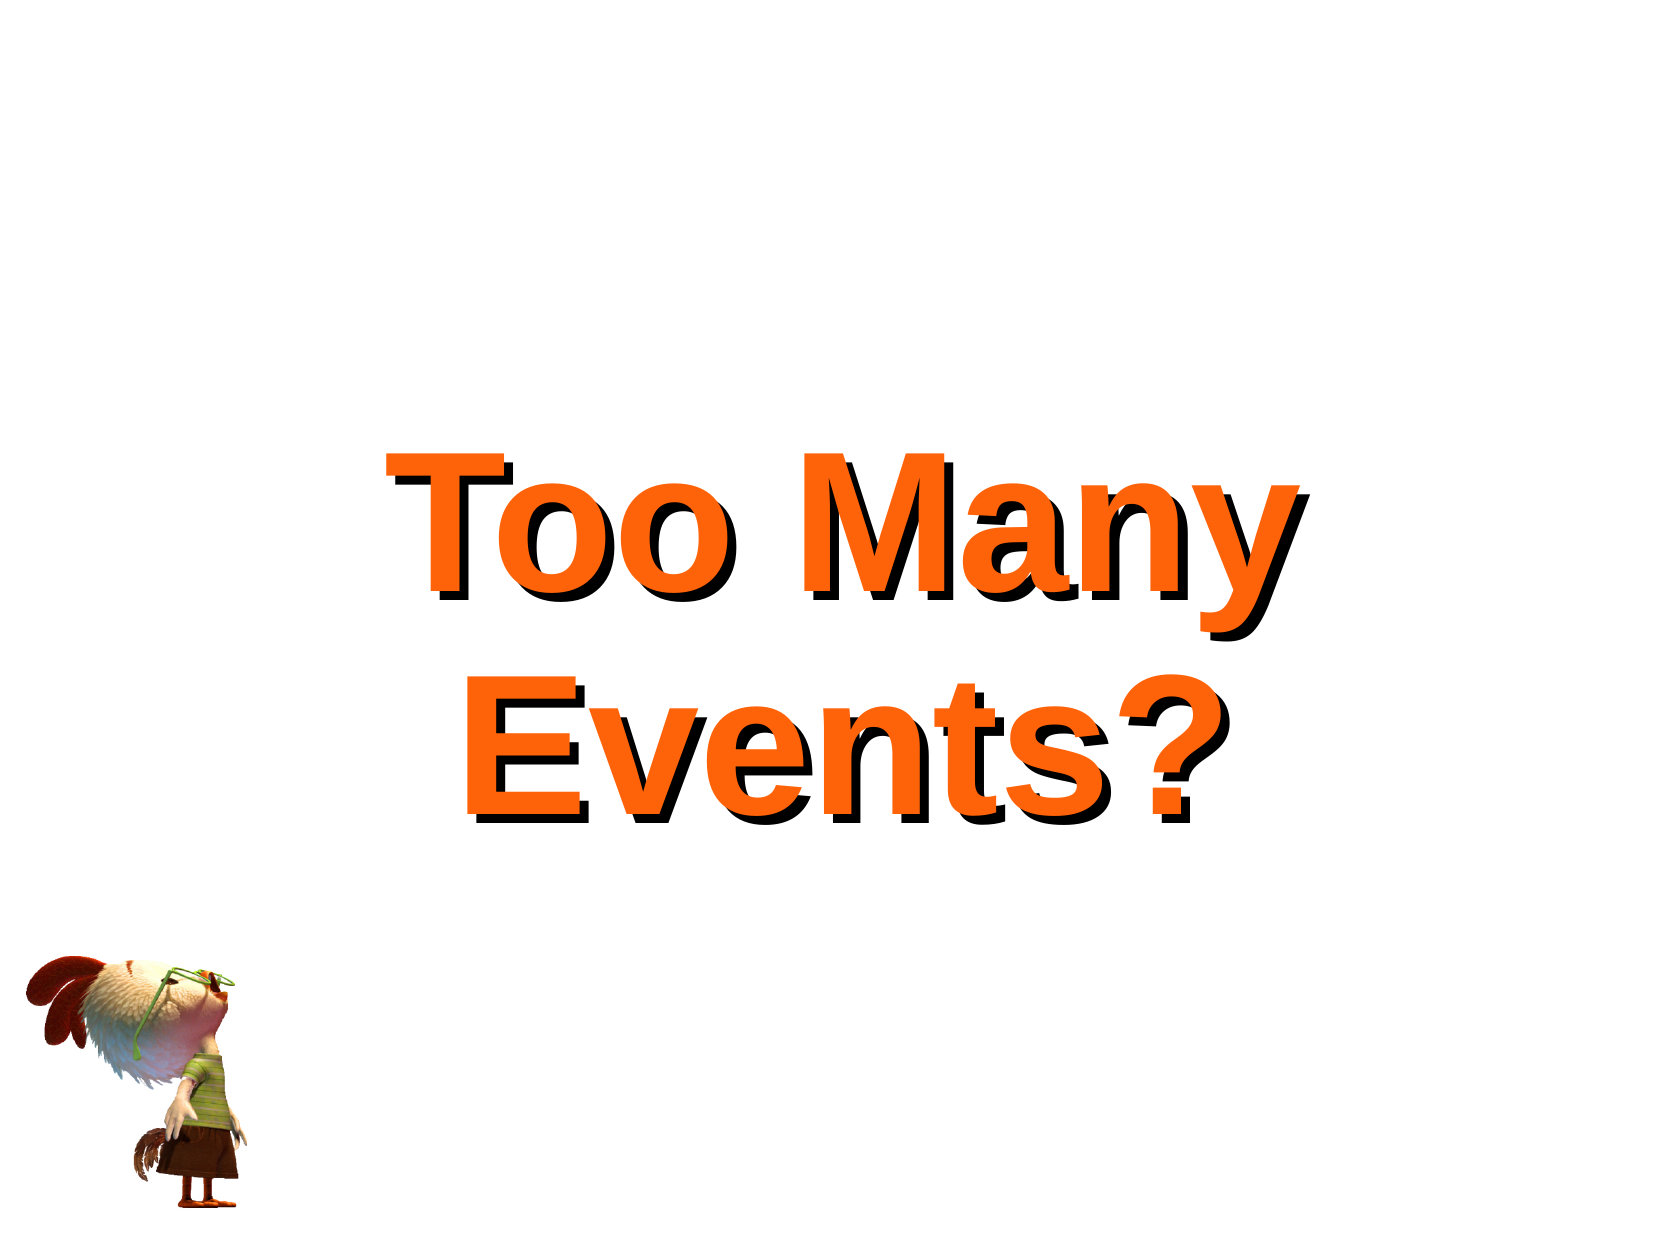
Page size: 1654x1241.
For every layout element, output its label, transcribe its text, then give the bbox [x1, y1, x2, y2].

picture [18, 937, 263, 1220]
text_box Too Many Events? [187, 402, 1501, 933]
